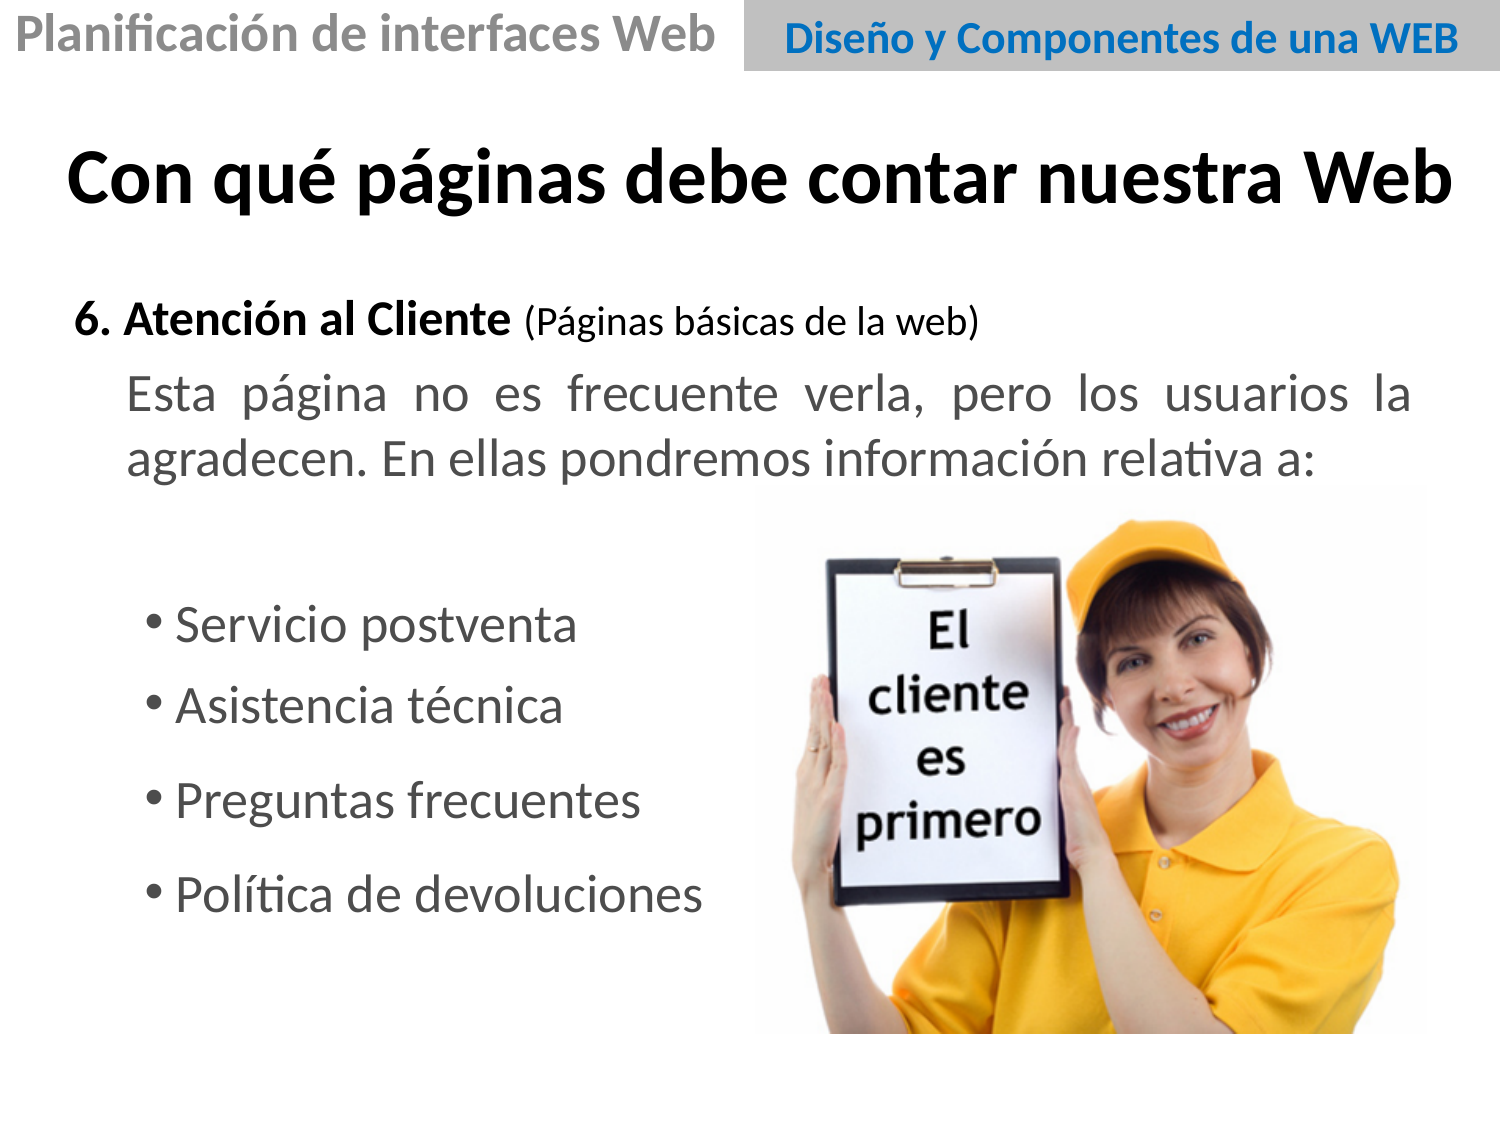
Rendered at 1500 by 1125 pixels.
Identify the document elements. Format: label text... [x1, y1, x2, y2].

text_box Servicio postventa [129, 580, 755, 641]
text_box Con qué páginas debe contar nuestra Web [23, 113, 1500, 230]
title Planificación de interfaces Web [0, 0, 744, 60]
text_box Política de devoluciones [129, 851, 755, 911]
text_box Preguntas frecuentes [129, 756, 755, 817]
picture [755, 485, 1427, 1035]
text_box Esta página no es frecuente verla, pero los usuarios la agradecen. En ellas pondremos información relativa a: [112, 349, 1430, 545]
title Diseño y Componentes de una WEB [744, 0, 1500, 71]
text_box 6. Atención al Cliente (Páginas básicas de la web) [58, 278, 1382, 354]
text_box Asistencia técnica [129, 662, 755, 722]
